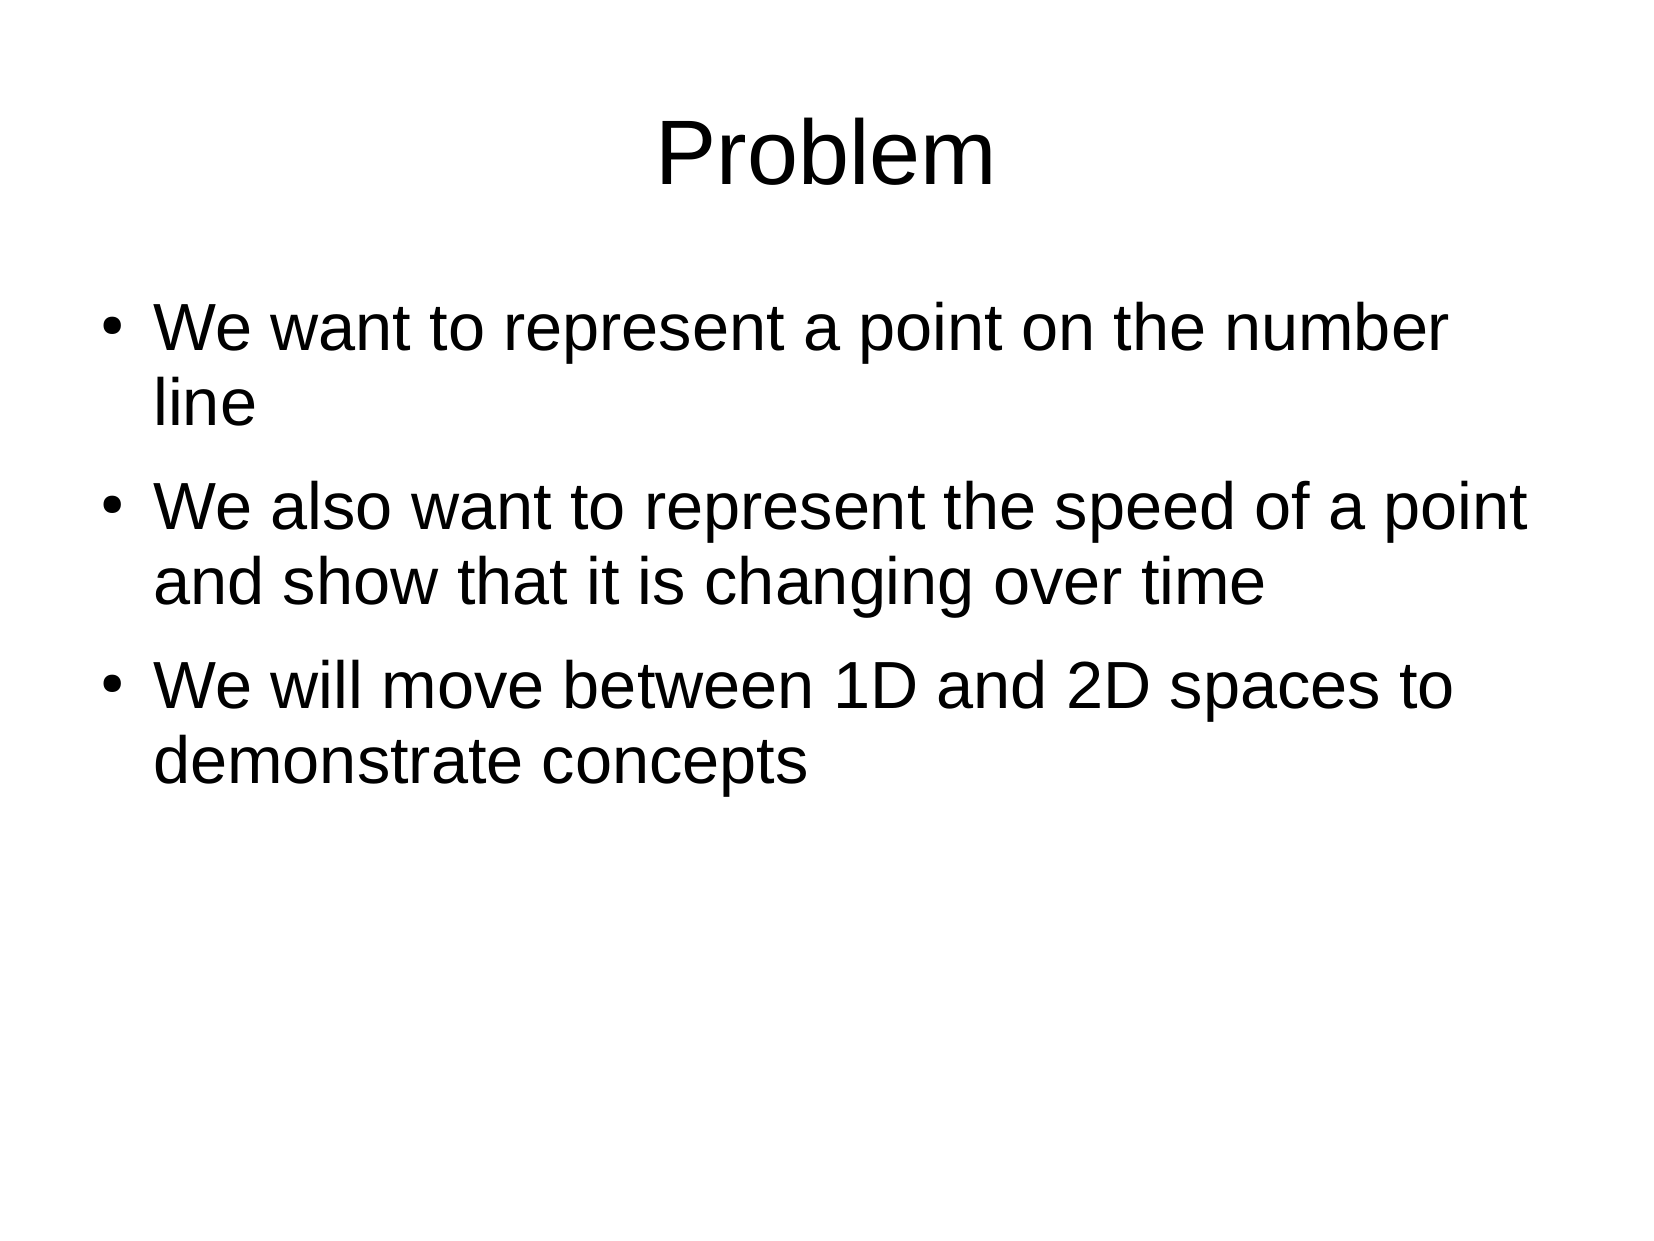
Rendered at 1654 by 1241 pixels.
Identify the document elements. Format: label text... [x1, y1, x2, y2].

list We want to represent a point on the number line We also want to represent the speed of a point and show that it is changing over time We will move between 1D and 2D spaces to demonstrate concepts [82, 290, 1571, 1010]
title Problem [82, 49, 1571, 257]
